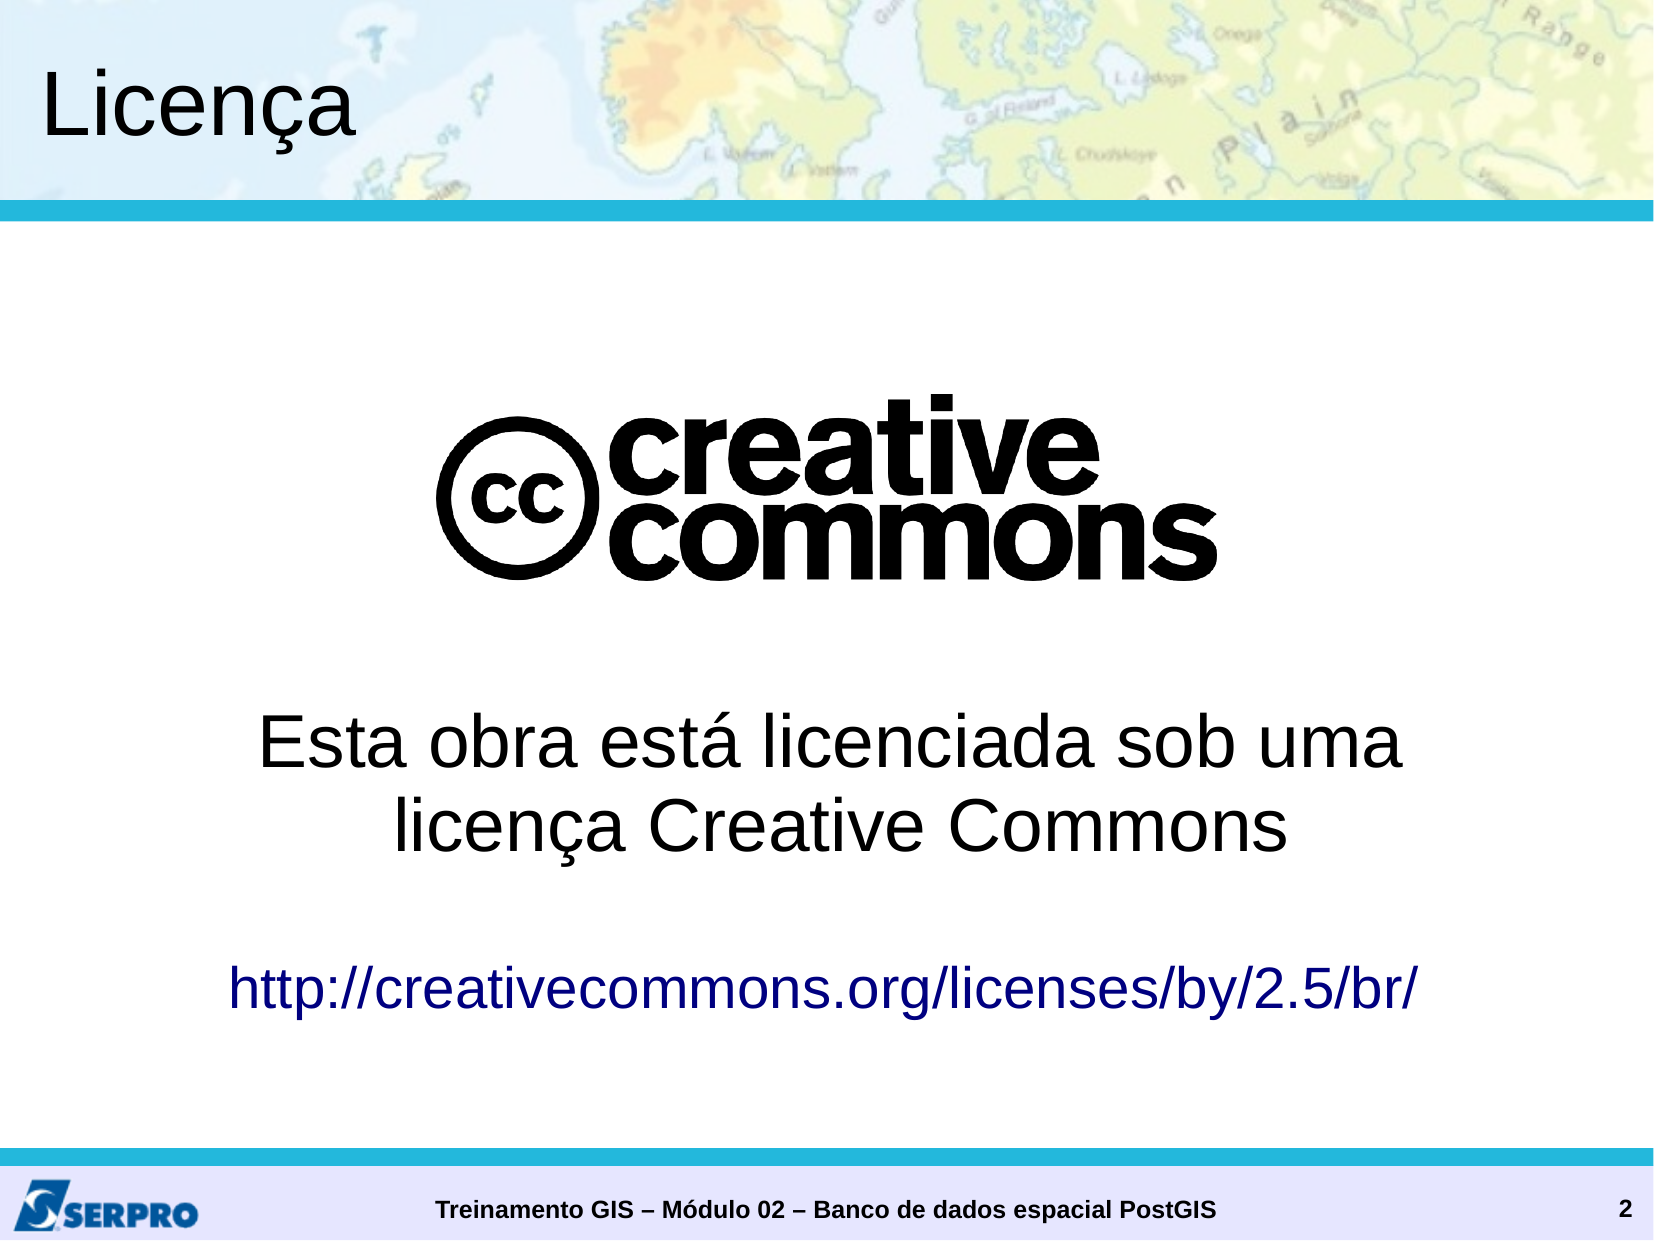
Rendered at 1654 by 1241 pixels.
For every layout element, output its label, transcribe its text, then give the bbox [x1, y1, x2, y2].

text_box http://creativecommons.org/licenses/by/2.5/br/ [213, 947, 1441, 1028]
text_box Esta obra está licenciada sob uma licença Creative Commons [236, 649, 1447, 875]
picture [10, 1177, 201, 1235]
picture [436, 394, 1217, 581]
title Licença [40, 49, 1614, 159]
